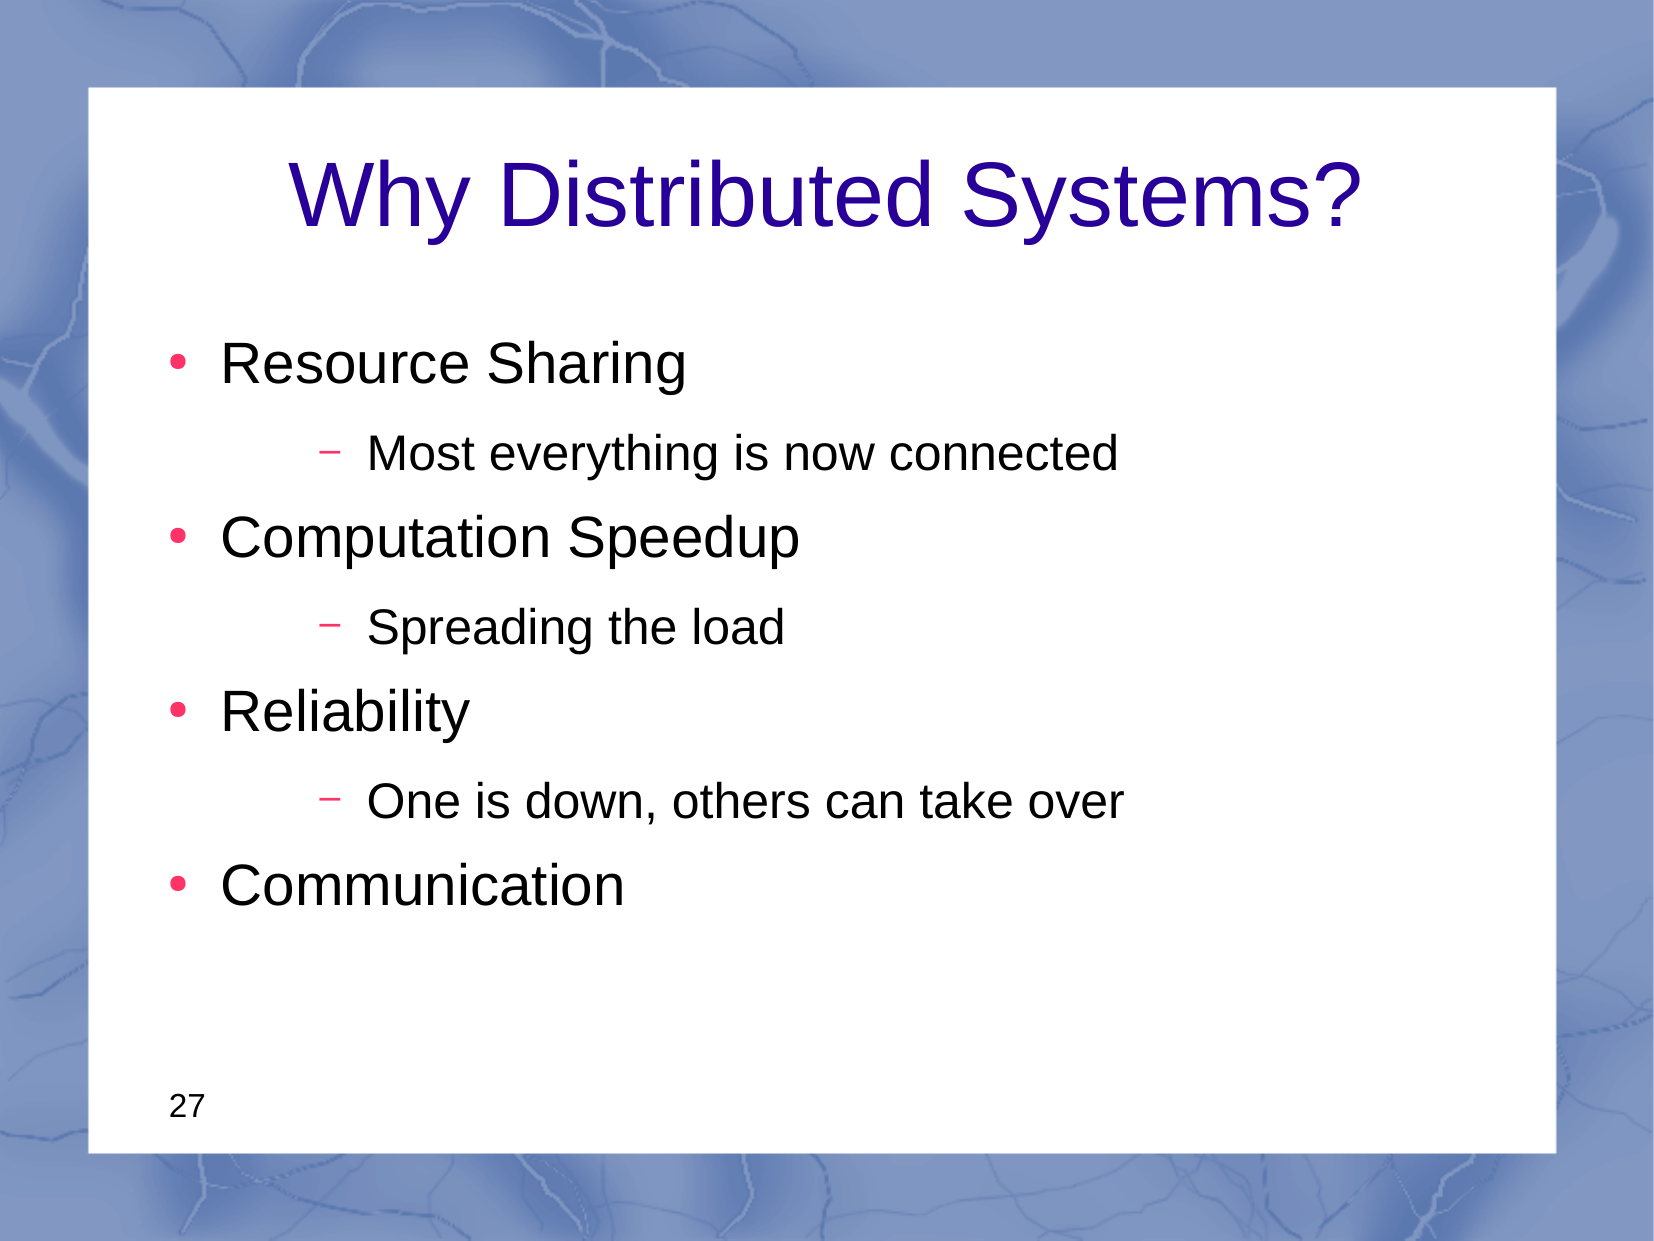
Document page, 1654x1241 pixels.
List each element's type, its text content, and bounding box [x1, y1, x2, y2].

picture [0, 0, 1654, 1241]
title Why Distributed Systems? [118, 90, 1536, 298]
list Resource Sharing Most everything is now connected Computation Speedup Spreading the load Reliability One is down, others can take over Communication [150, 330, 1509, 1051]
